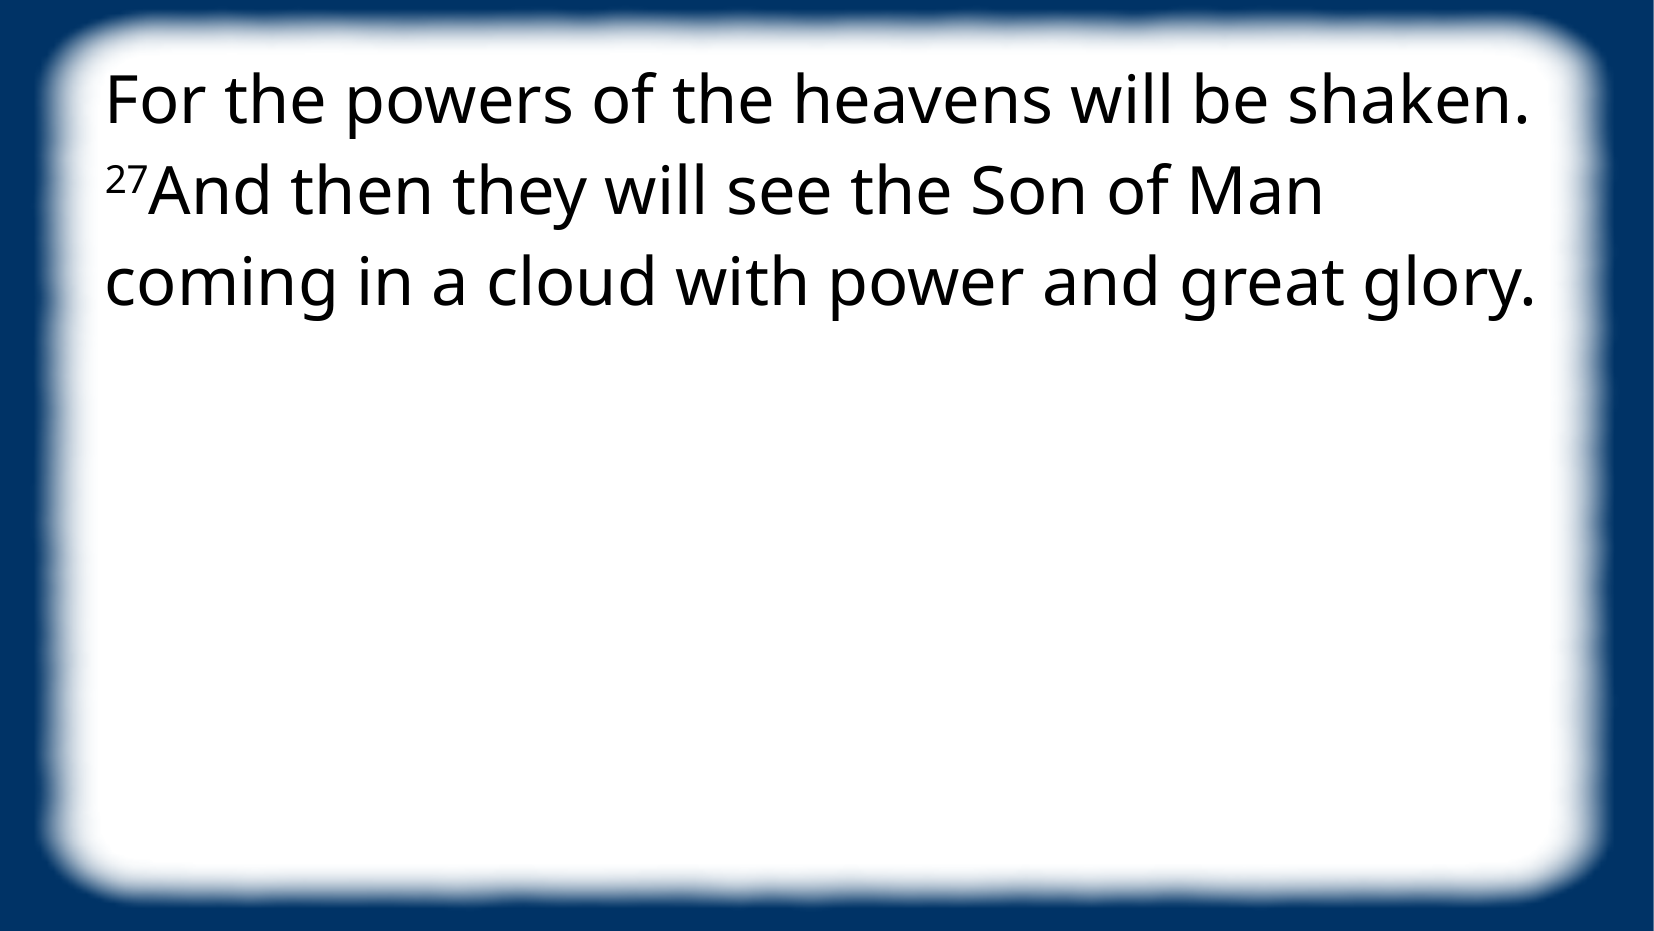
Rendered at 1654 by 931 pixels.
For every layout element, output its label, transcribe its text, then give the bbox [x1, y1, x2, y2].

picture [0, 0, 1654, 931]
text_box For the powers of the heavens will be shaken. 27And then they will see the Son of Man coming in a cloud with power and great glory. [90, 45, 1561, 327]
